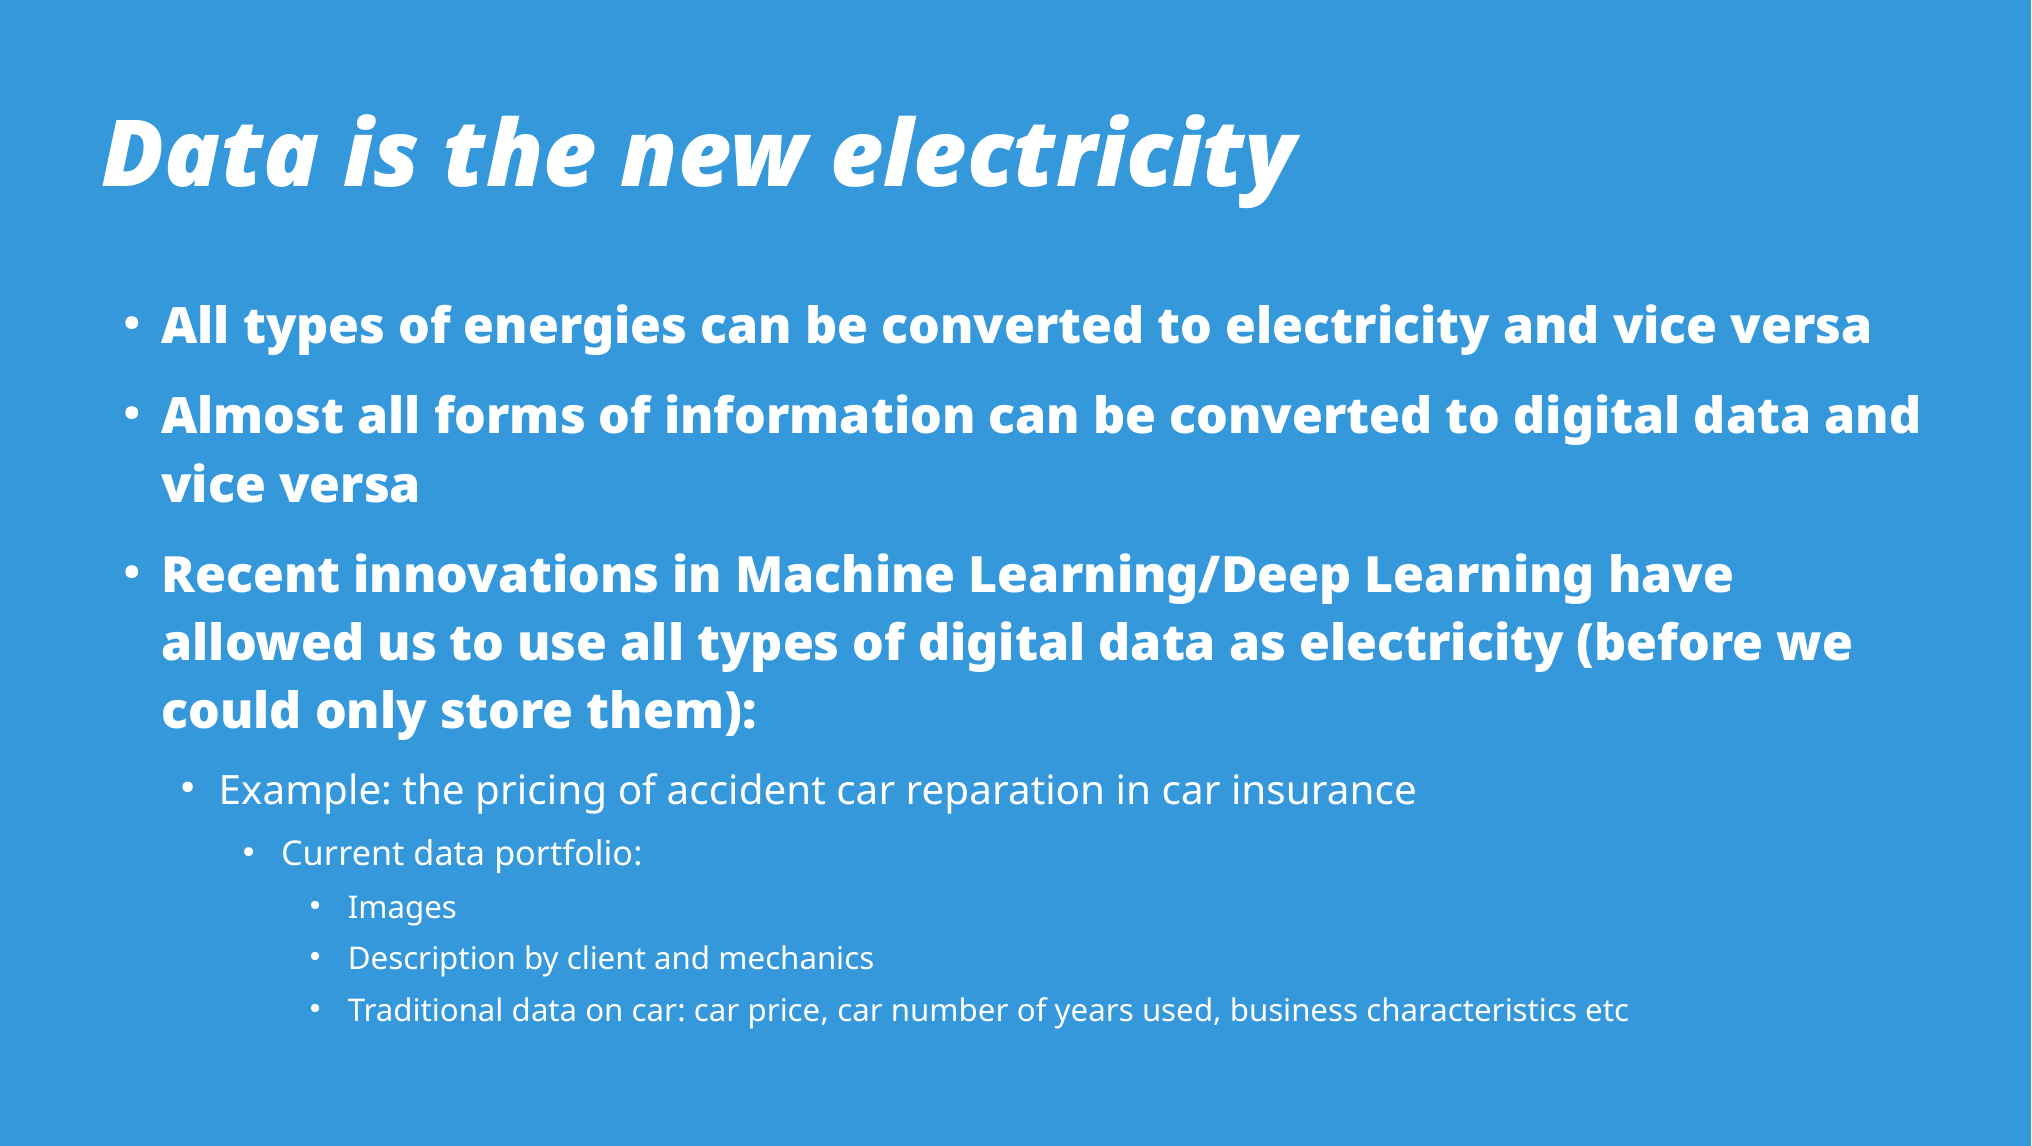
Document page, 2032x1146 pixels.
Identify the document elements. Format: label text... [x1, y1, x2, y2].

title Data is the new electricity [101, 54, 1930, 246]
list All types of energies can be converted to electricity and vice versa Almost all forms of information can be converted to digital data and vice versa Recent innovations in Machine Learning/Deep Learning have allowed us to use all types of digital data as electricity (before we could only store them): Example: the pricing of accident car reparation in car insurance Current data portfolio: Images Description by client and mechanics Traditional data on car: car price, car number of years used, business characteristics etc [108, 290, 1938, 1037]
